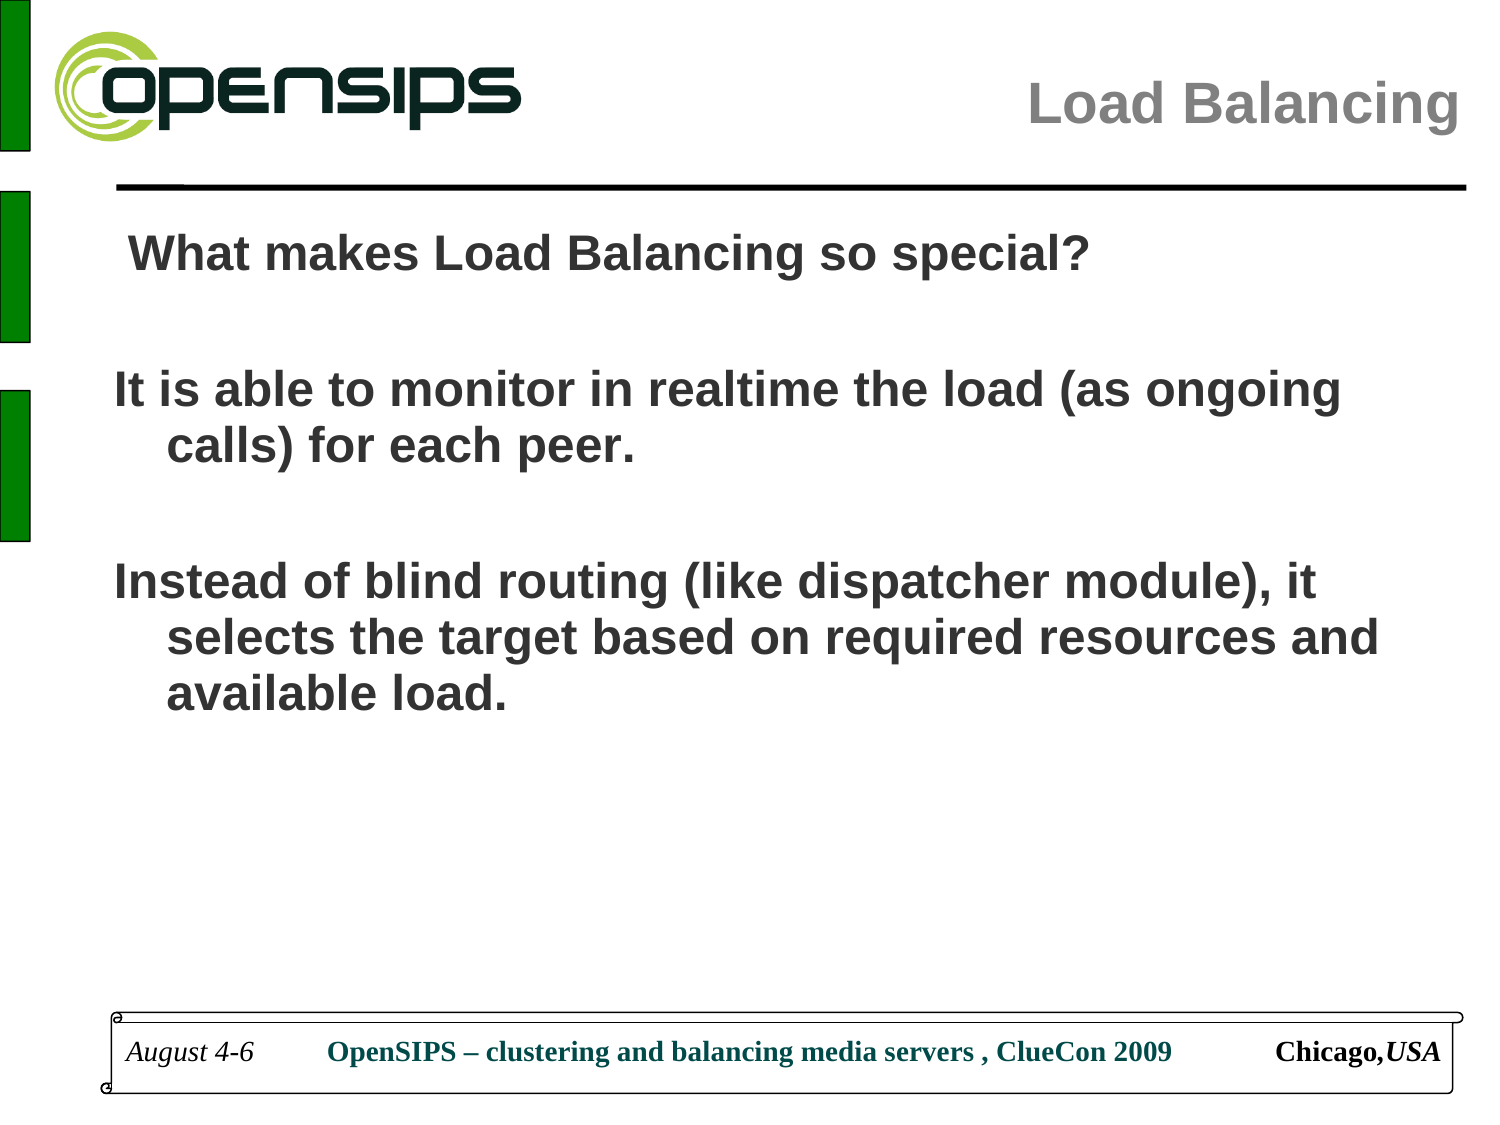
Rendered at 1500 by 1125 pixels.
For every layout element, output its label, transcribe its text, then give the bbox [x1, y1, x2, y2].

picture [51, 27, 532, 148]
list What makes Load Balancing so special? It is able to monitor in realtime the load (as ongoing calls) for each peer. Instead of blind routing (like dispatcher module), it selects the target based on required resources and available load. [112, 224, 1424, 961]
title Load Balancing [299, 37, 1462, 188]
